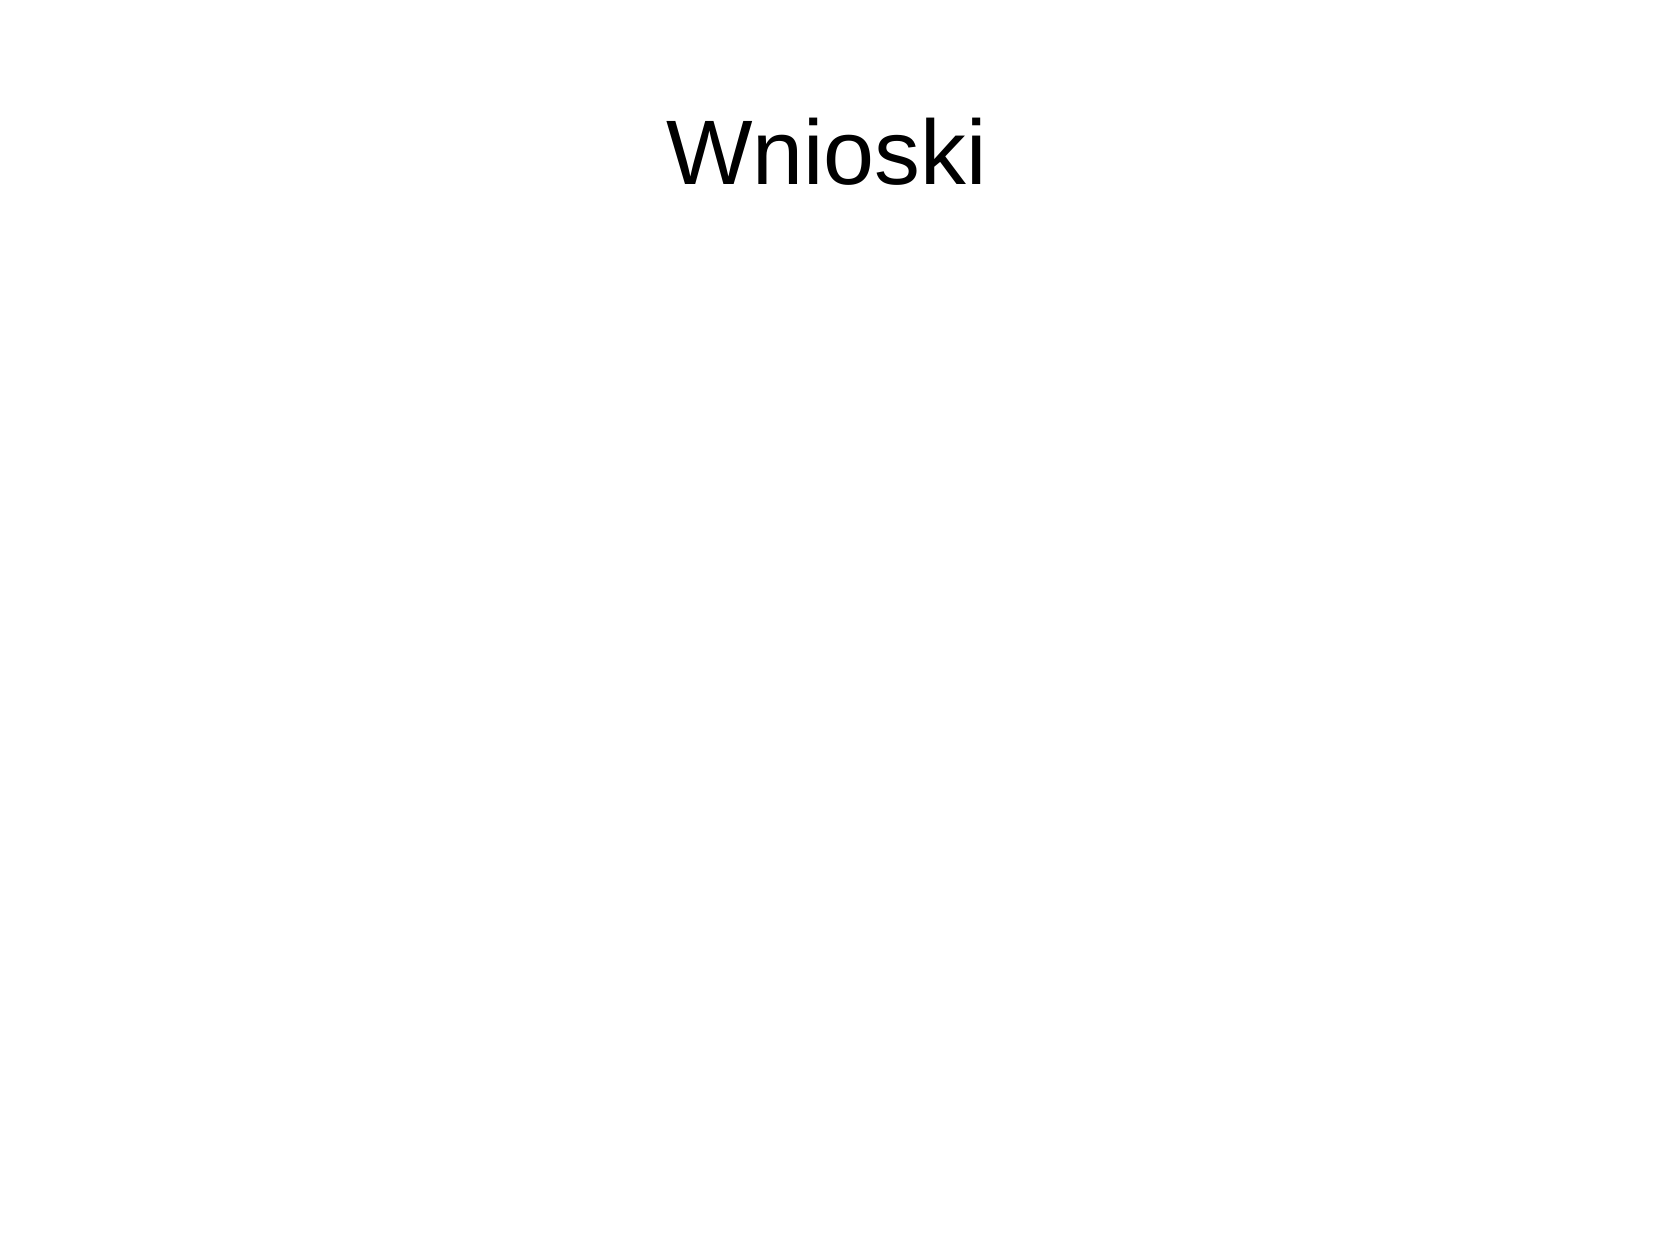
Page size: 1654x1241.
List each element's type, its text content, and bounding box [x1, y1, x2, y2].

title Wnioski [82, 49, 1571, 257]
